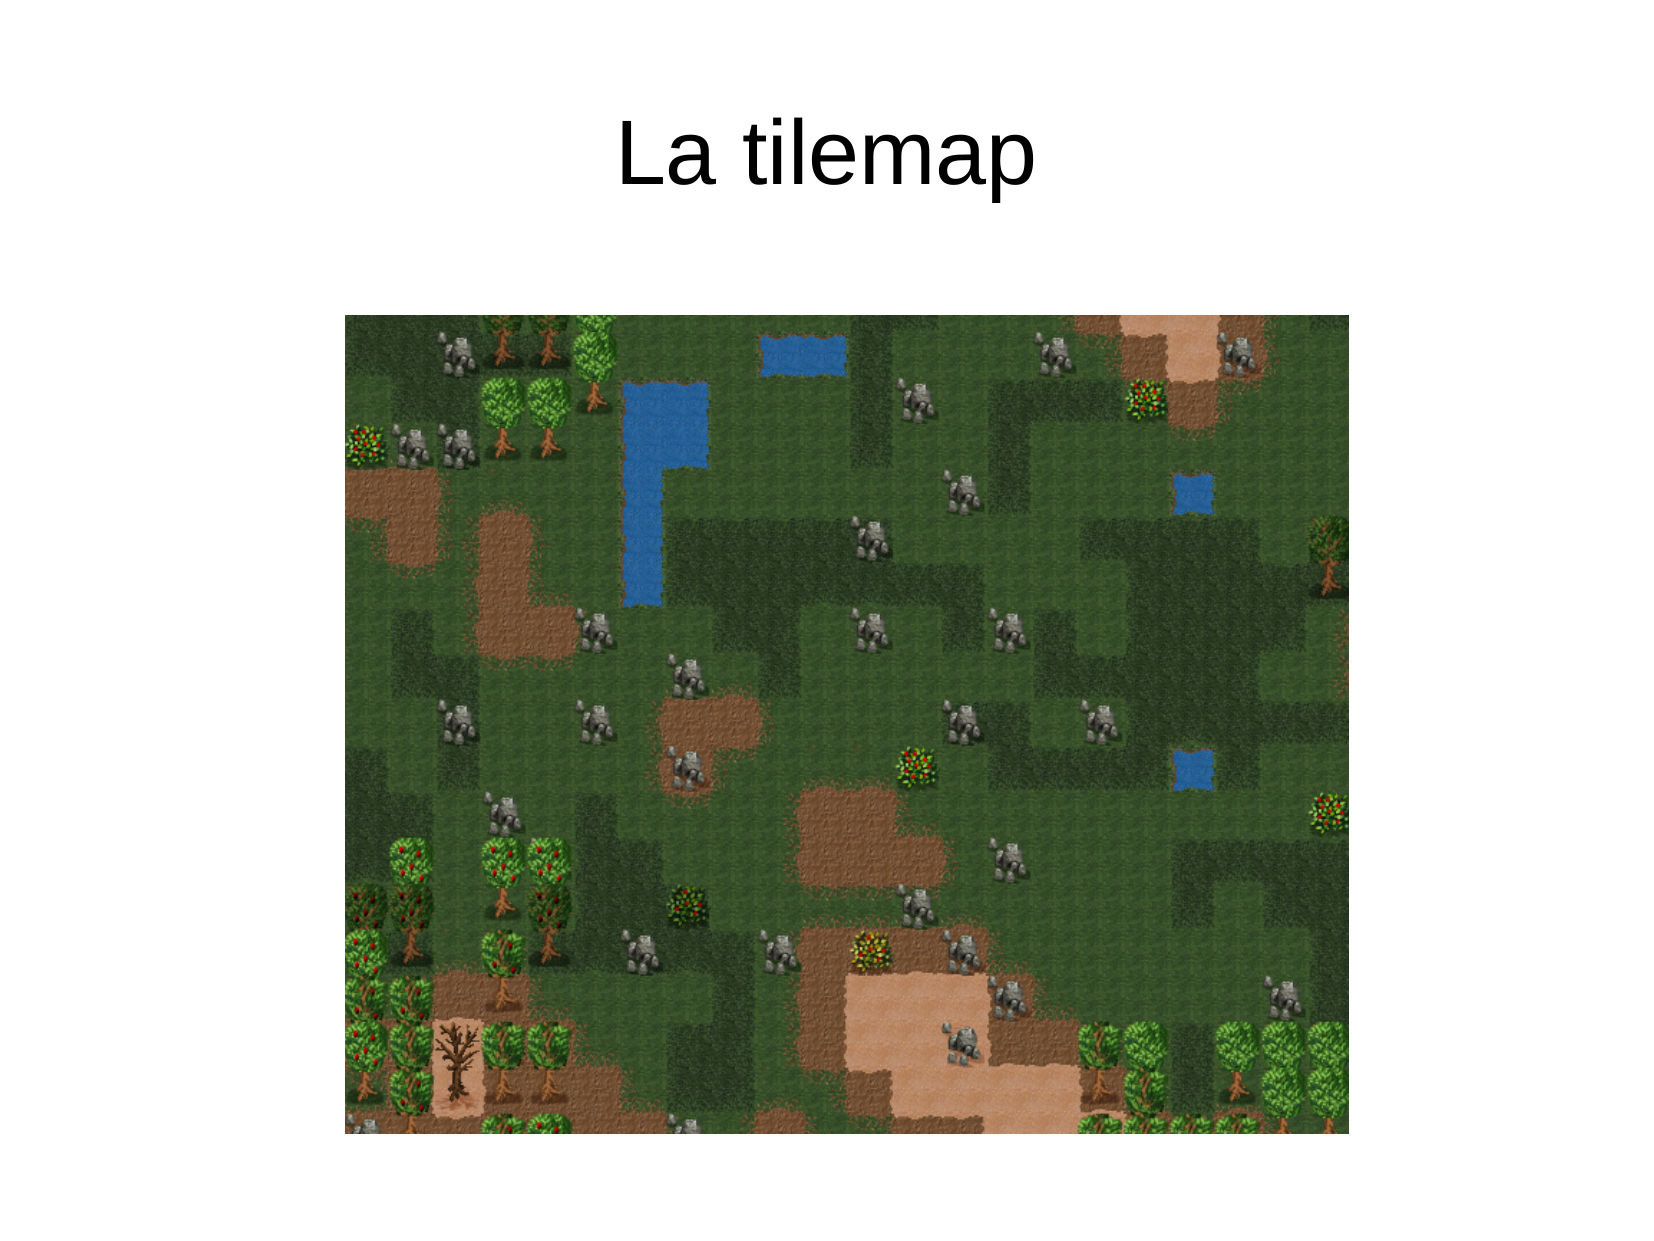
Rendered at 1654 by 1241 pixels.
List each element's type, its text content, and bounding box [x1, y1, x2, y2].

title La tilemap [82, 49, 1571, 257]
picture [345, 315, 1349, 1134]
